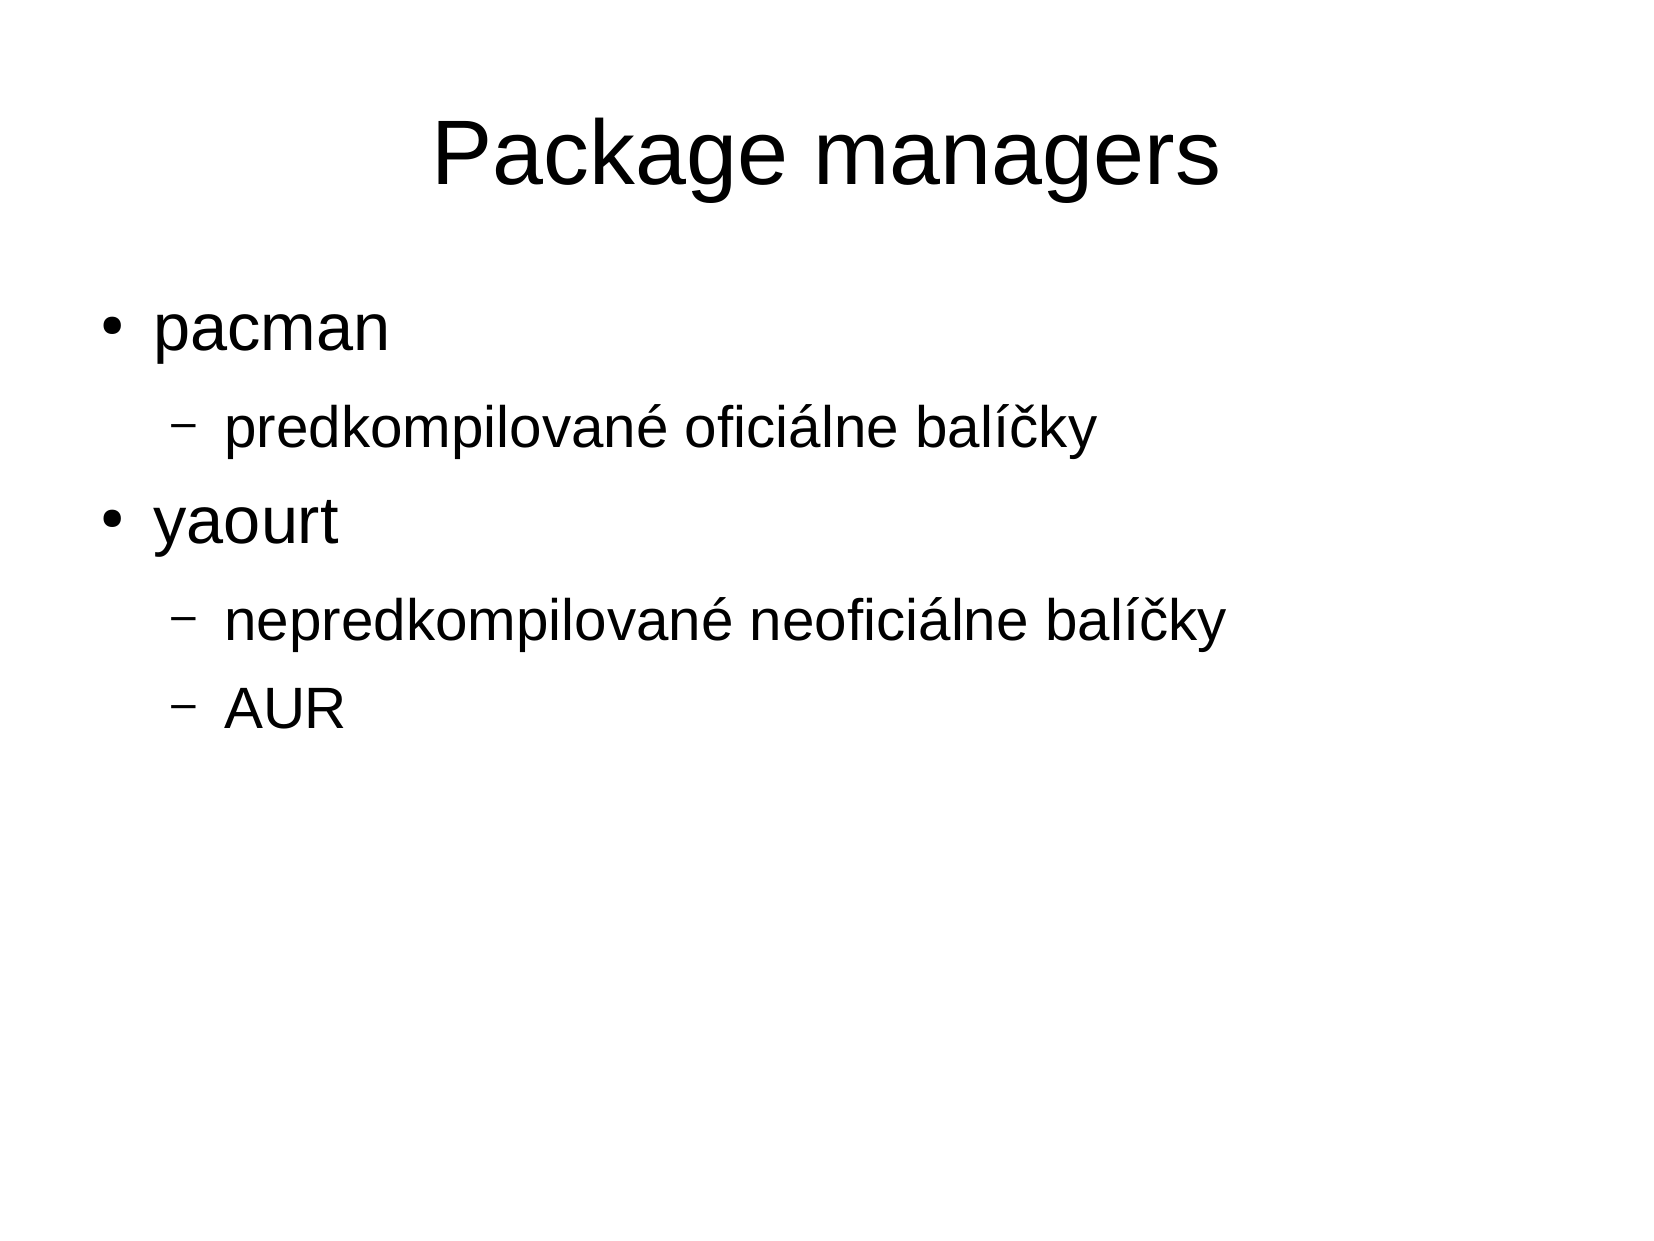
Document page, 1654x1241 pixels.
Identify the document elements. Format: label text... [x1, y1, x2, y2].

list pacman predkompilované oficiálne balíčky yaourt nepredkompilované neoficiálne balíčky AUR [82, 290, 1571, 1010]
title Package managers [82, 49, 1571, 257]
